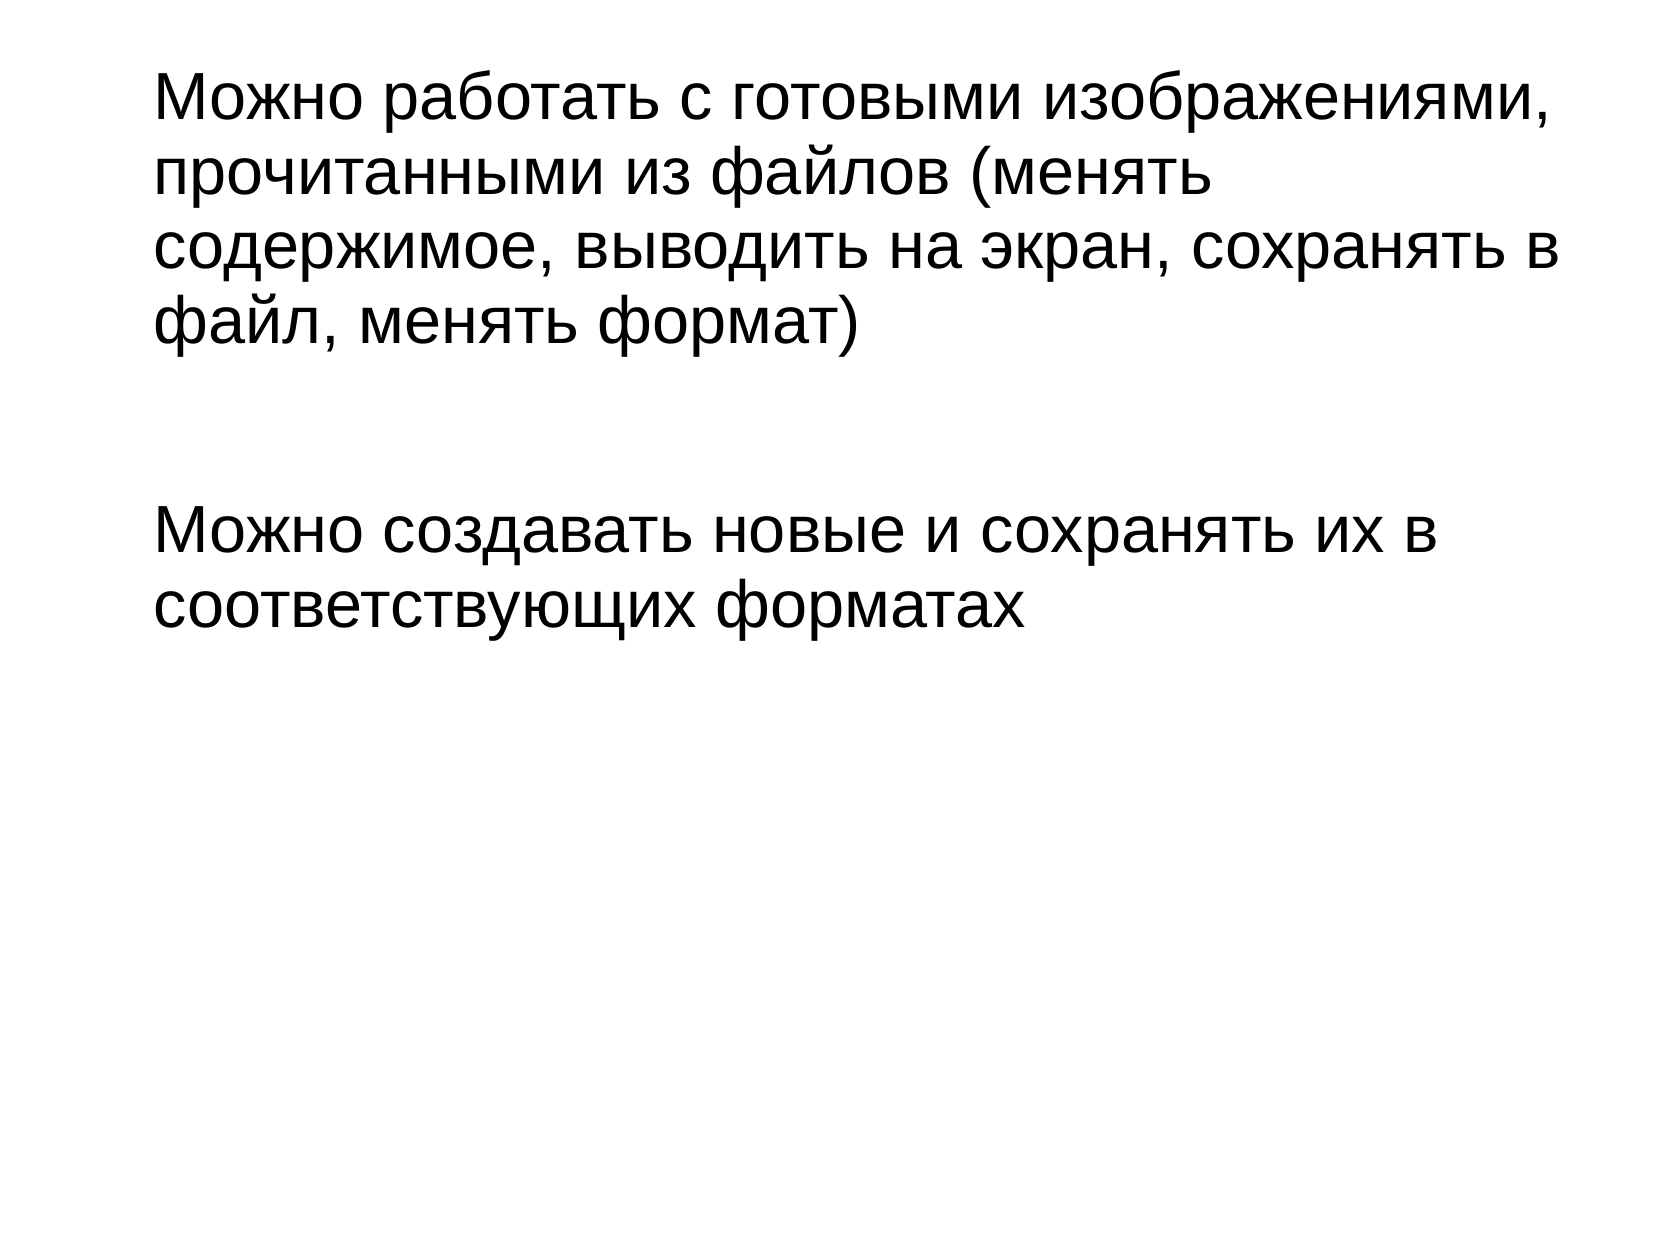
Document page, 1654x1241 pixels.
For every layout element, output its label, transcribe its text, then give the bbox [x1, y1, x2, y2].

list Можно работать с готовыми изображениями, прочитанными из файлов (менять содержимое, выводить на экран, сохранять в файл, менять формат) Можно создавать новые и сохранять их в соответствующих форматах [82, 59, 1571, 1109]
